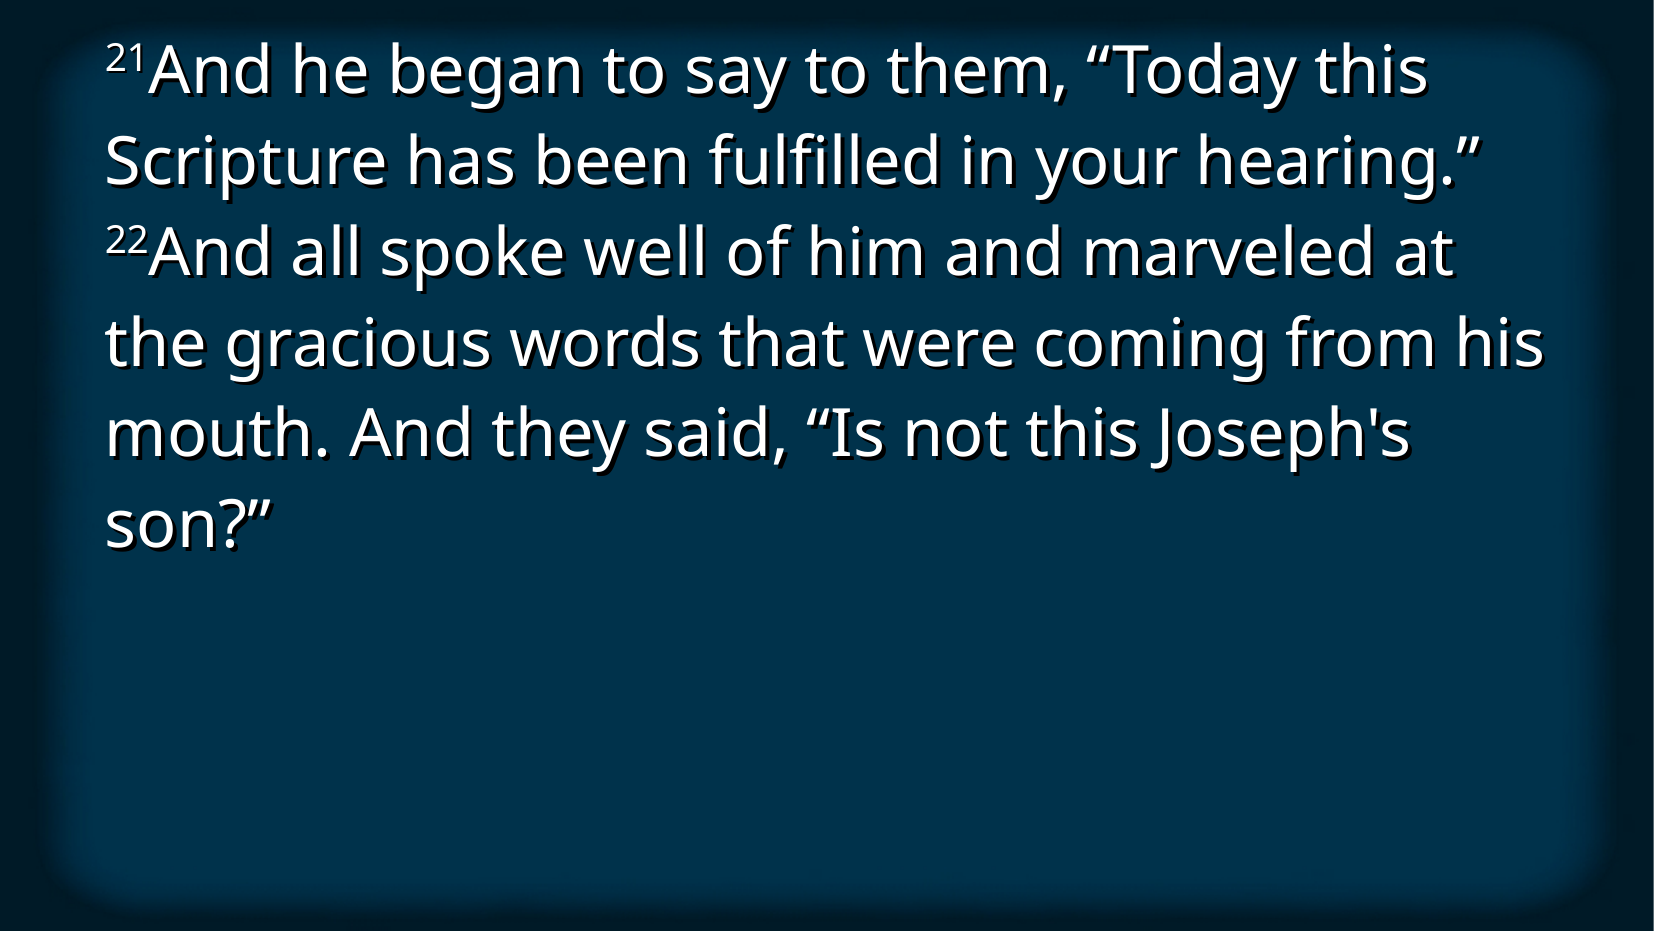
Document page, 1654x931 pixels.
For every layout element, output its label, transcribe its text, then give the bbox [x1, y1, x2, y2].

picture [0, 0, 1654, 931]
text_box 21And he began to say to them, “Today this Scripture has been fulfilled in your hearing.” 22And all spoke well of him and marveled at the gracious words that were coming from his mouth. And they said, “Is not this Joseph's son?” [90, 15, 1576, 474]
